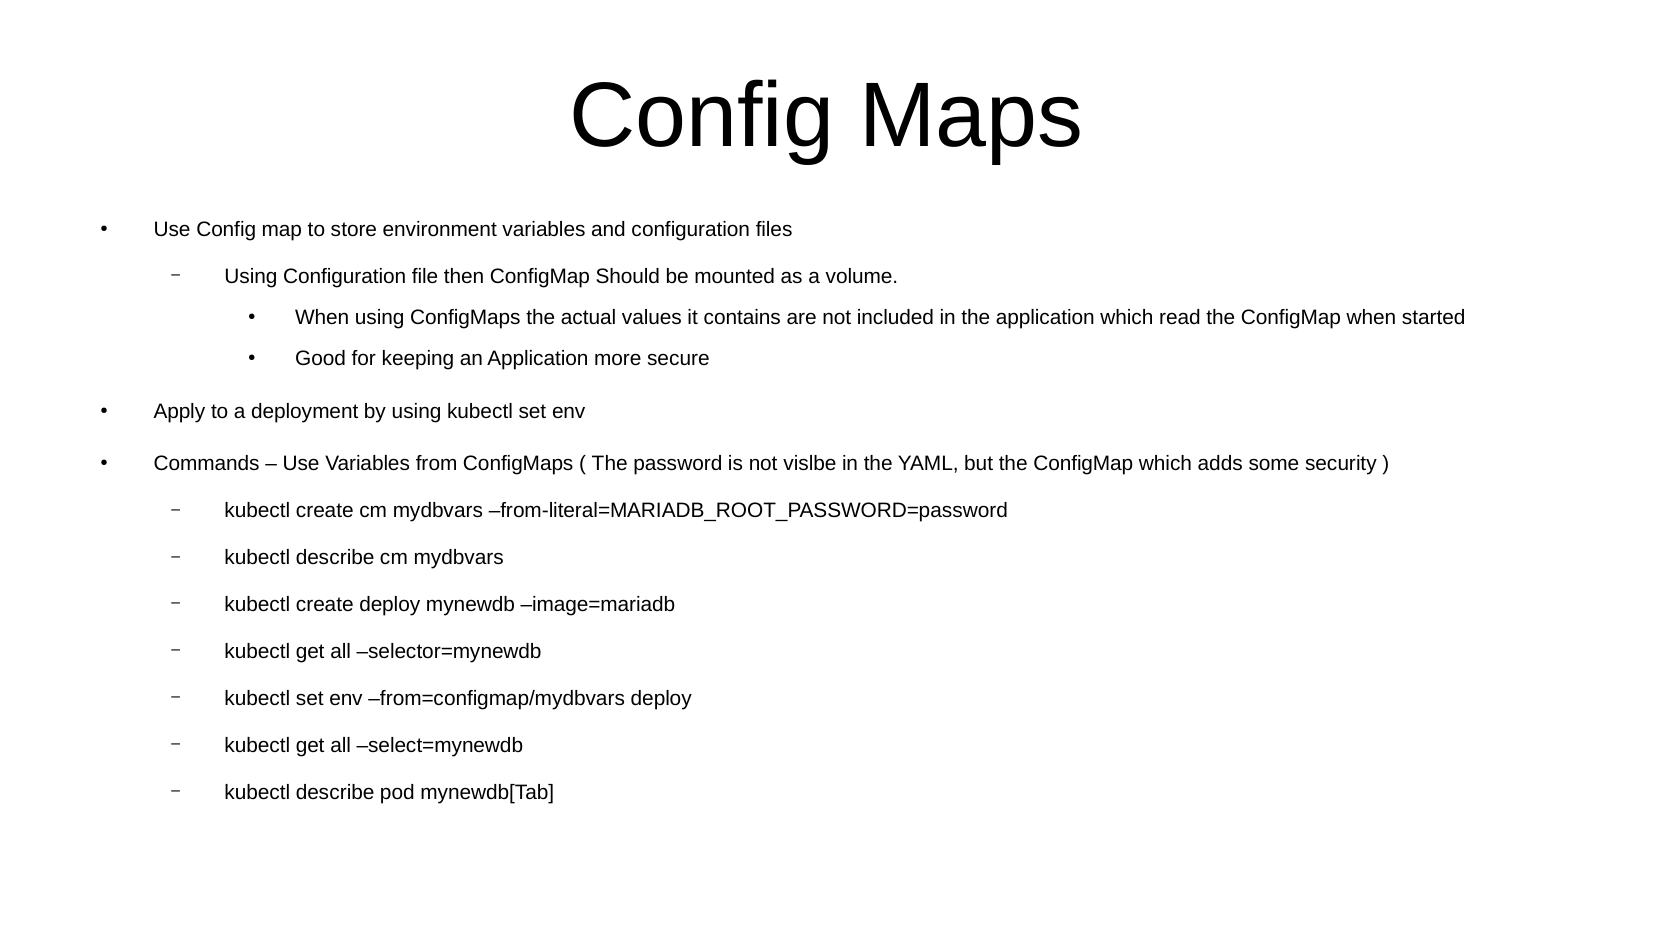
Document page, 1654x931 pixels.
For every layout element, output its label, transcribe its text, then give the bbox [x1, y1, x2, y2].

title Config Maps [82, 37, 1571, 193]
list Use Config map to store environment variables and configuration files Using Configuration file then ConfigMap Should be mounted as a volume. When using ConfigMaps the actual values it contains are not included in the application which read the ConfigMap when started Good for keeping an Application more secure Apply to a deployment by using kubectl set env Commands – Use Variables from ConfigMaps ( The password is not vislbe in the YAML, but the ConfigMap which adds some security ) kubectl create cm mydbvars –from-literal=MARIADB_ROOT_PASSWORD=password kubectl describe cm mydbvars kubectl create deploy mynewdb –image=mariadb kubectl get all –selector=mynewdb kubectl set env –from=configmap/mydbvars deploy kubectl get all –select=mynewdb kubectl describe pod mynewdb[Tab] [82, 217, 1613, 901]
